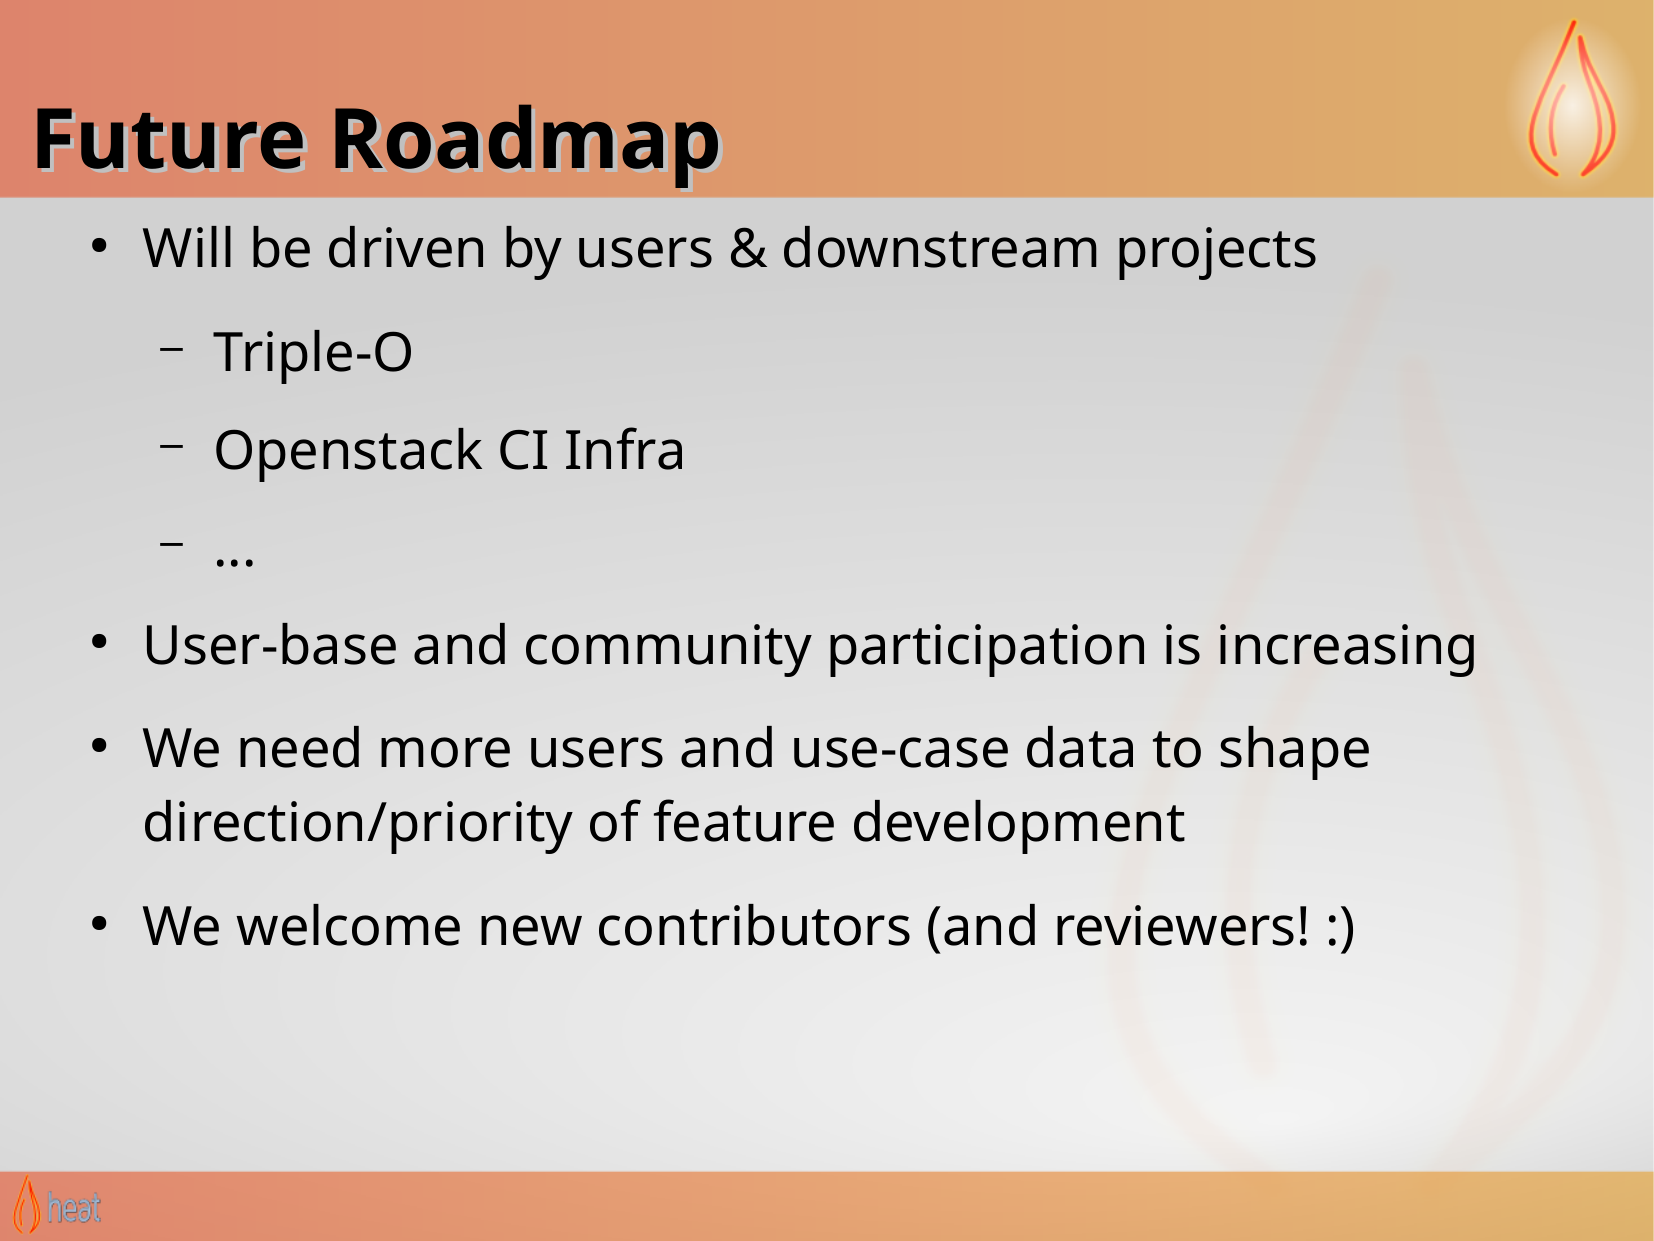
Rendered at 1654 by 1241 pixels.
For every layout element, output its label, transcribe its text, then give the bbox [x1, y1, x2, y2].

list Will be driven by users & downstream projects Triple-O Openstack CI Infra ... User-base and community participation is increasing We need more users and use-case data to shape direction/priority of feature development We welcome new contributors (and reviewers! :) [71, 210, 1561, 1166]
picture [0, 0, 1654, 1241]
title Future Roadmap [30, 23, 1606, 249]
